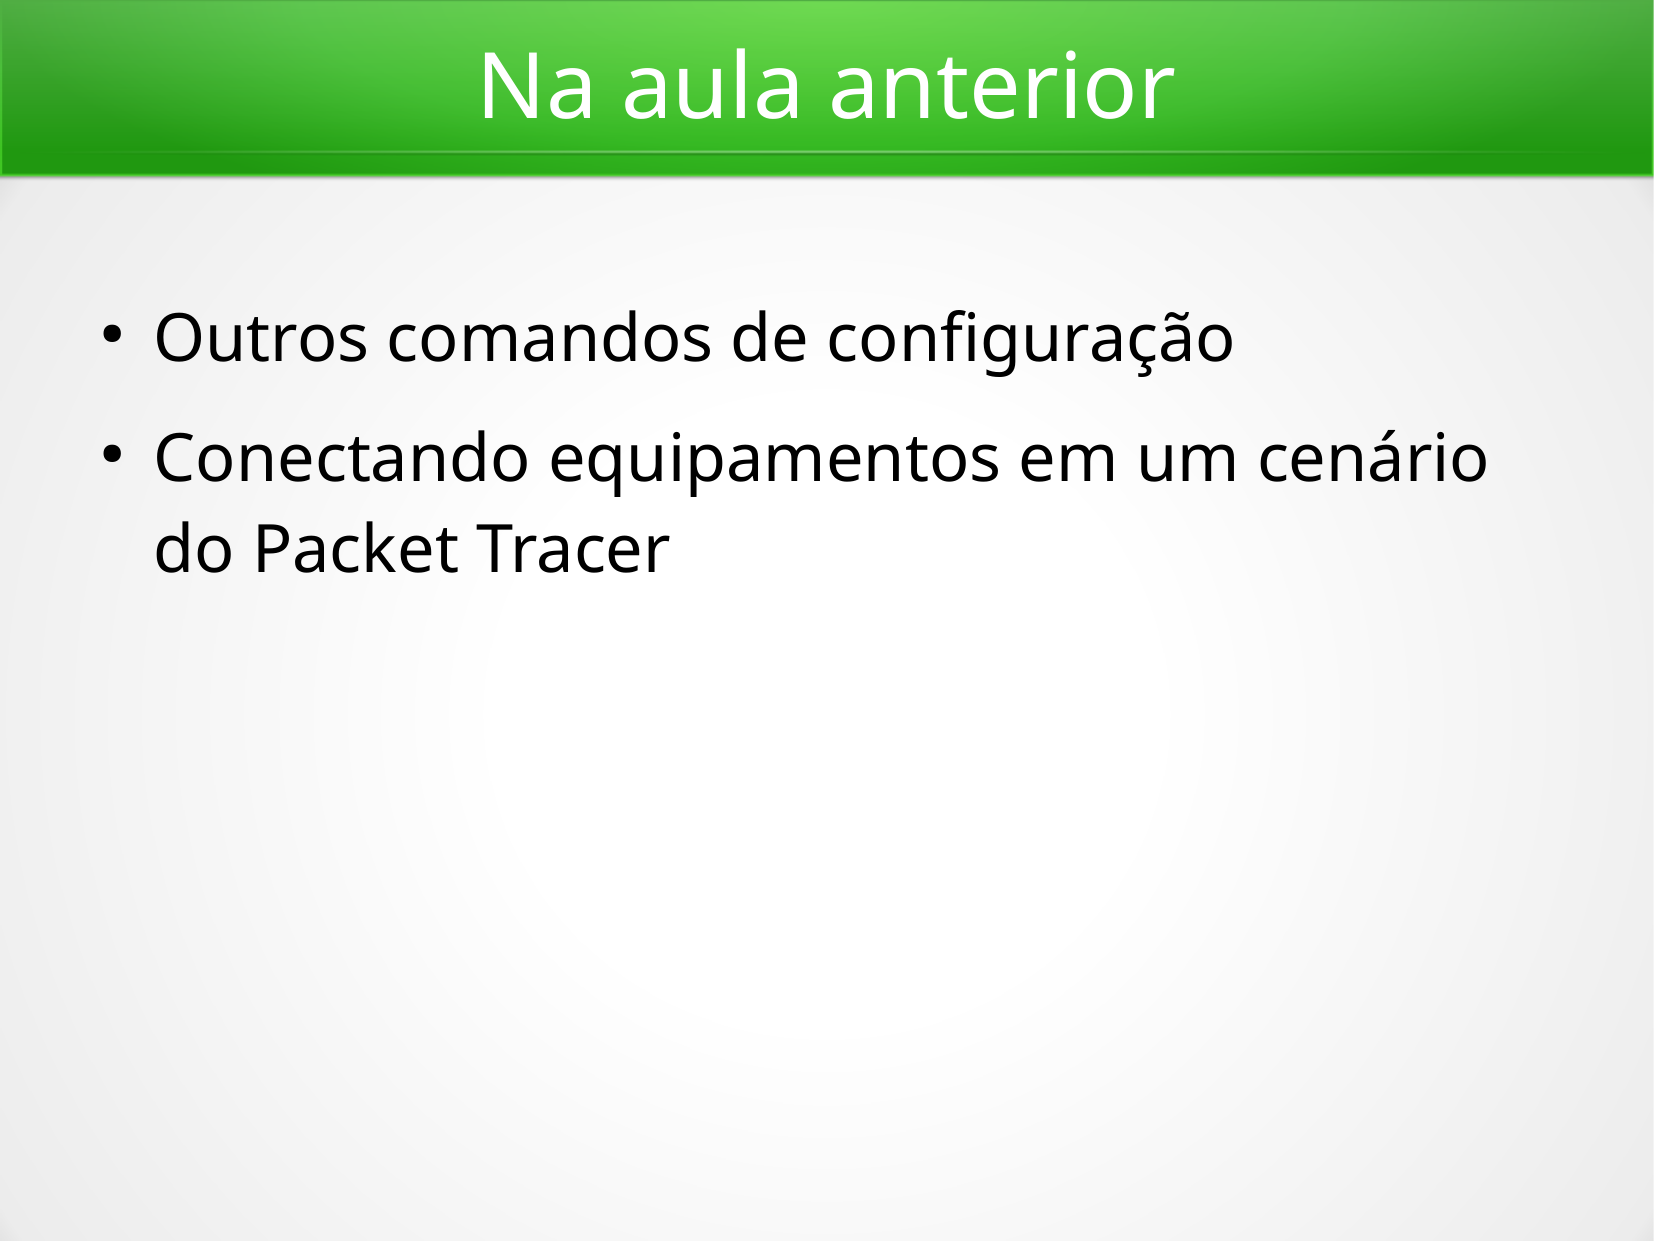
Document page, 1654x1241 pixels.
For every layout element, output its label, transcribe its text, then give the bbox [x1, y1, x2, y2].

title Na aula anterior [82, 11, 1571, 154]
picture [0, 0, 1654, 1241]
list Outros comandos de configuração Conectando equipamentos em um cenário do Packet Tracer [82, 290, 1571, 1010]
